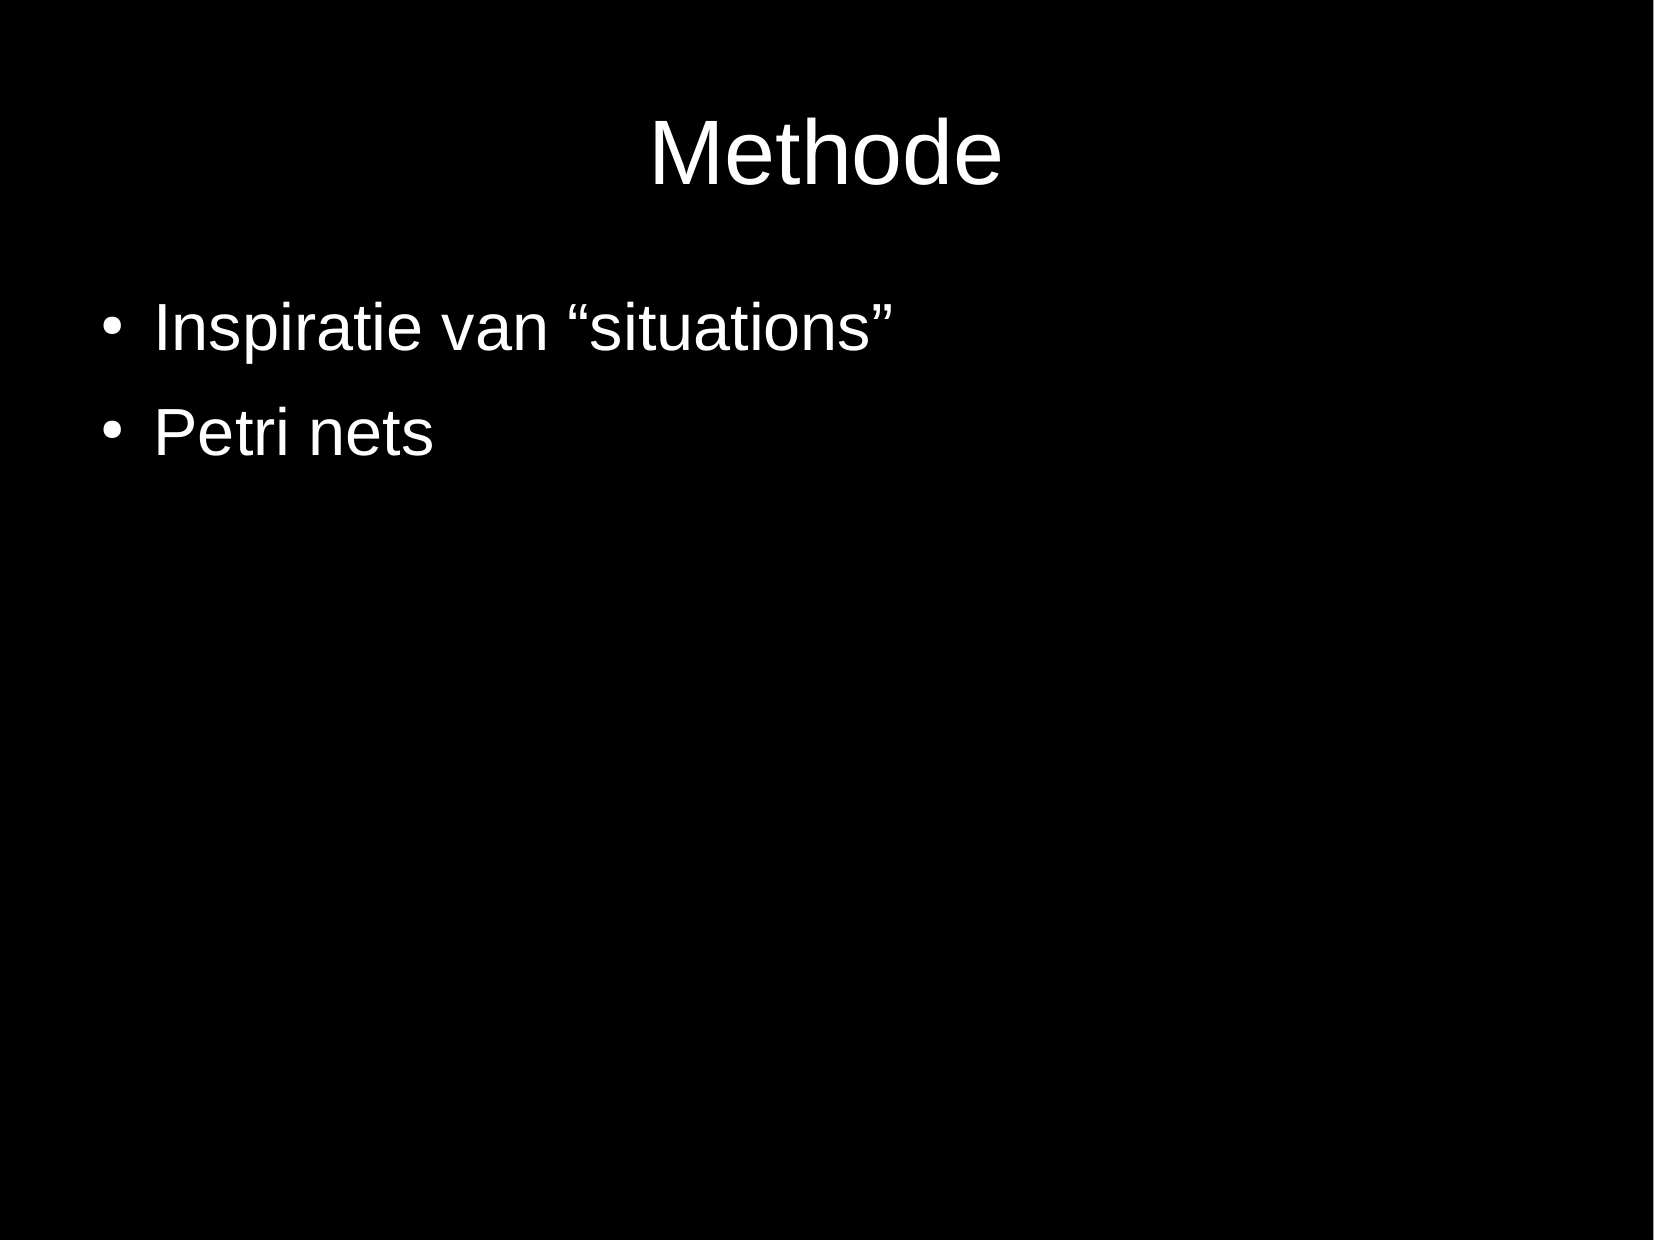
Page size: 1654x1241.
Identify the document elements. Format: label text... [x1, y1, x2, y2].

title Methode [82, 56, 1571, 250]
list Inspiratie van “situations” Petri nets [82, 290, 1571, 1094]
